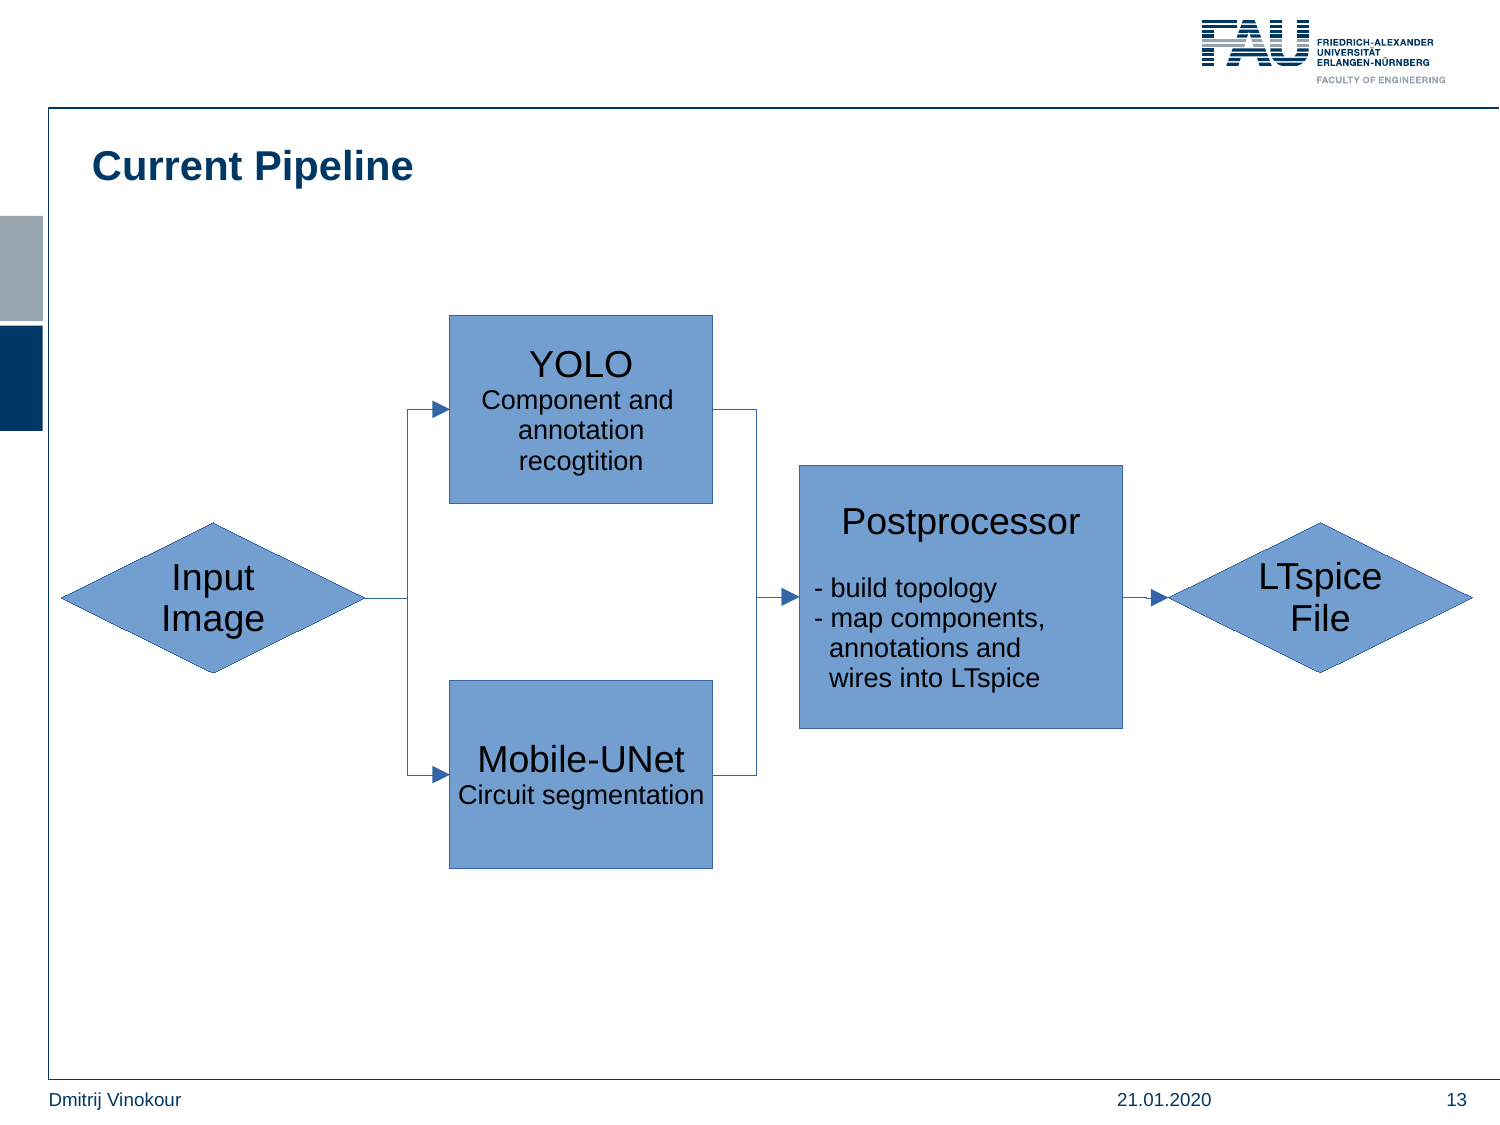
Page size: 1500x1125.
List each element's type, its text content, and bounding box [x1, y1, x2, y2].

text_box Current Pipeline [91, 139, 1460, 365]
text_box Mobile-UNet Circuit segmentation [449, 680, 713, 869]
text_box Input Image [61, 522, 365, 673]
text_box Dmitrij Vinokour [48, 1087, 1053, 1119]
text_box Postprocessor - build topology - map components, annotations and wires into LTspice [799, 465, 1123, 729]
text_box 21.01.2020 [1117, 1087, 1294, 1119]
text_box YOLO Component and annotation recogtition [449, 315, 713, 504]
text_box <number> [1349, 1087, 1468, 1119]
text_box LTspice File [1169, 522, 1473, 673]
